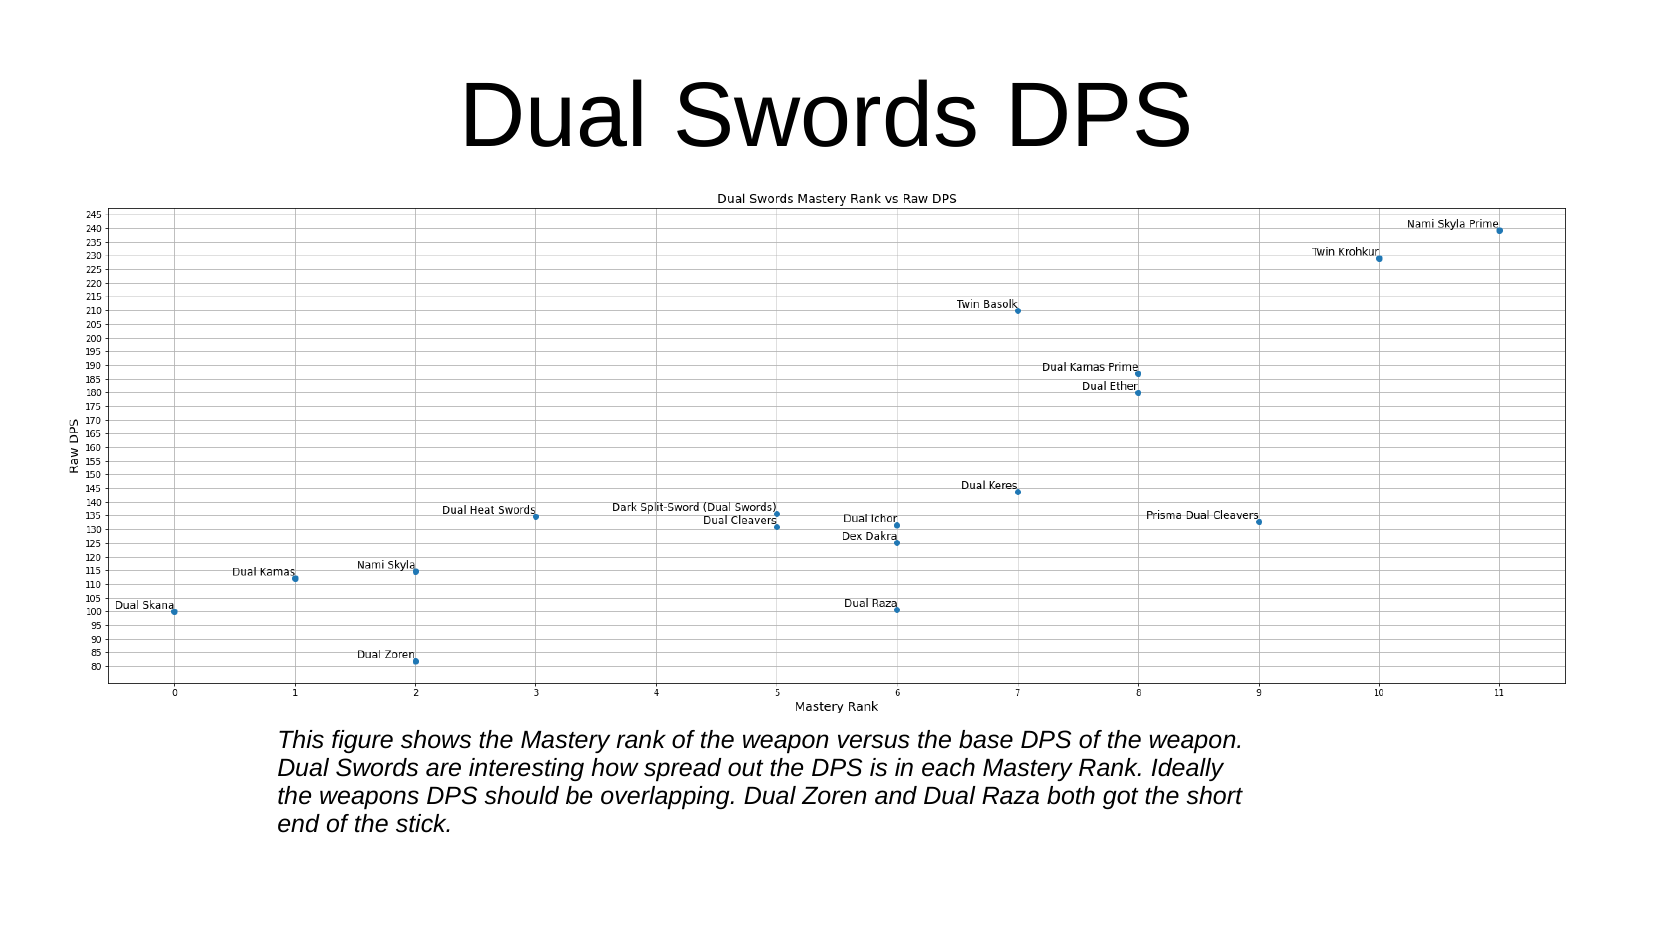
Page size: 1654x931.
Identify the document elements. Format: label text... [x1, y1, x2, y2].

picture [63, 187, 1571, 719]
text_box This figure shows the Mastery rank of the weapon versus the base DPS of the weapon. Dual Swords are interesting how spread out the DPS is in each Mastery Rank. Ideally the weapons DPS should be overlapping. Dual Zoren and Dual Raza both got the short end of the stick. [262, 718, 1261, 846]
title Dual Swords DPS [82, 37, 1571, 187]
